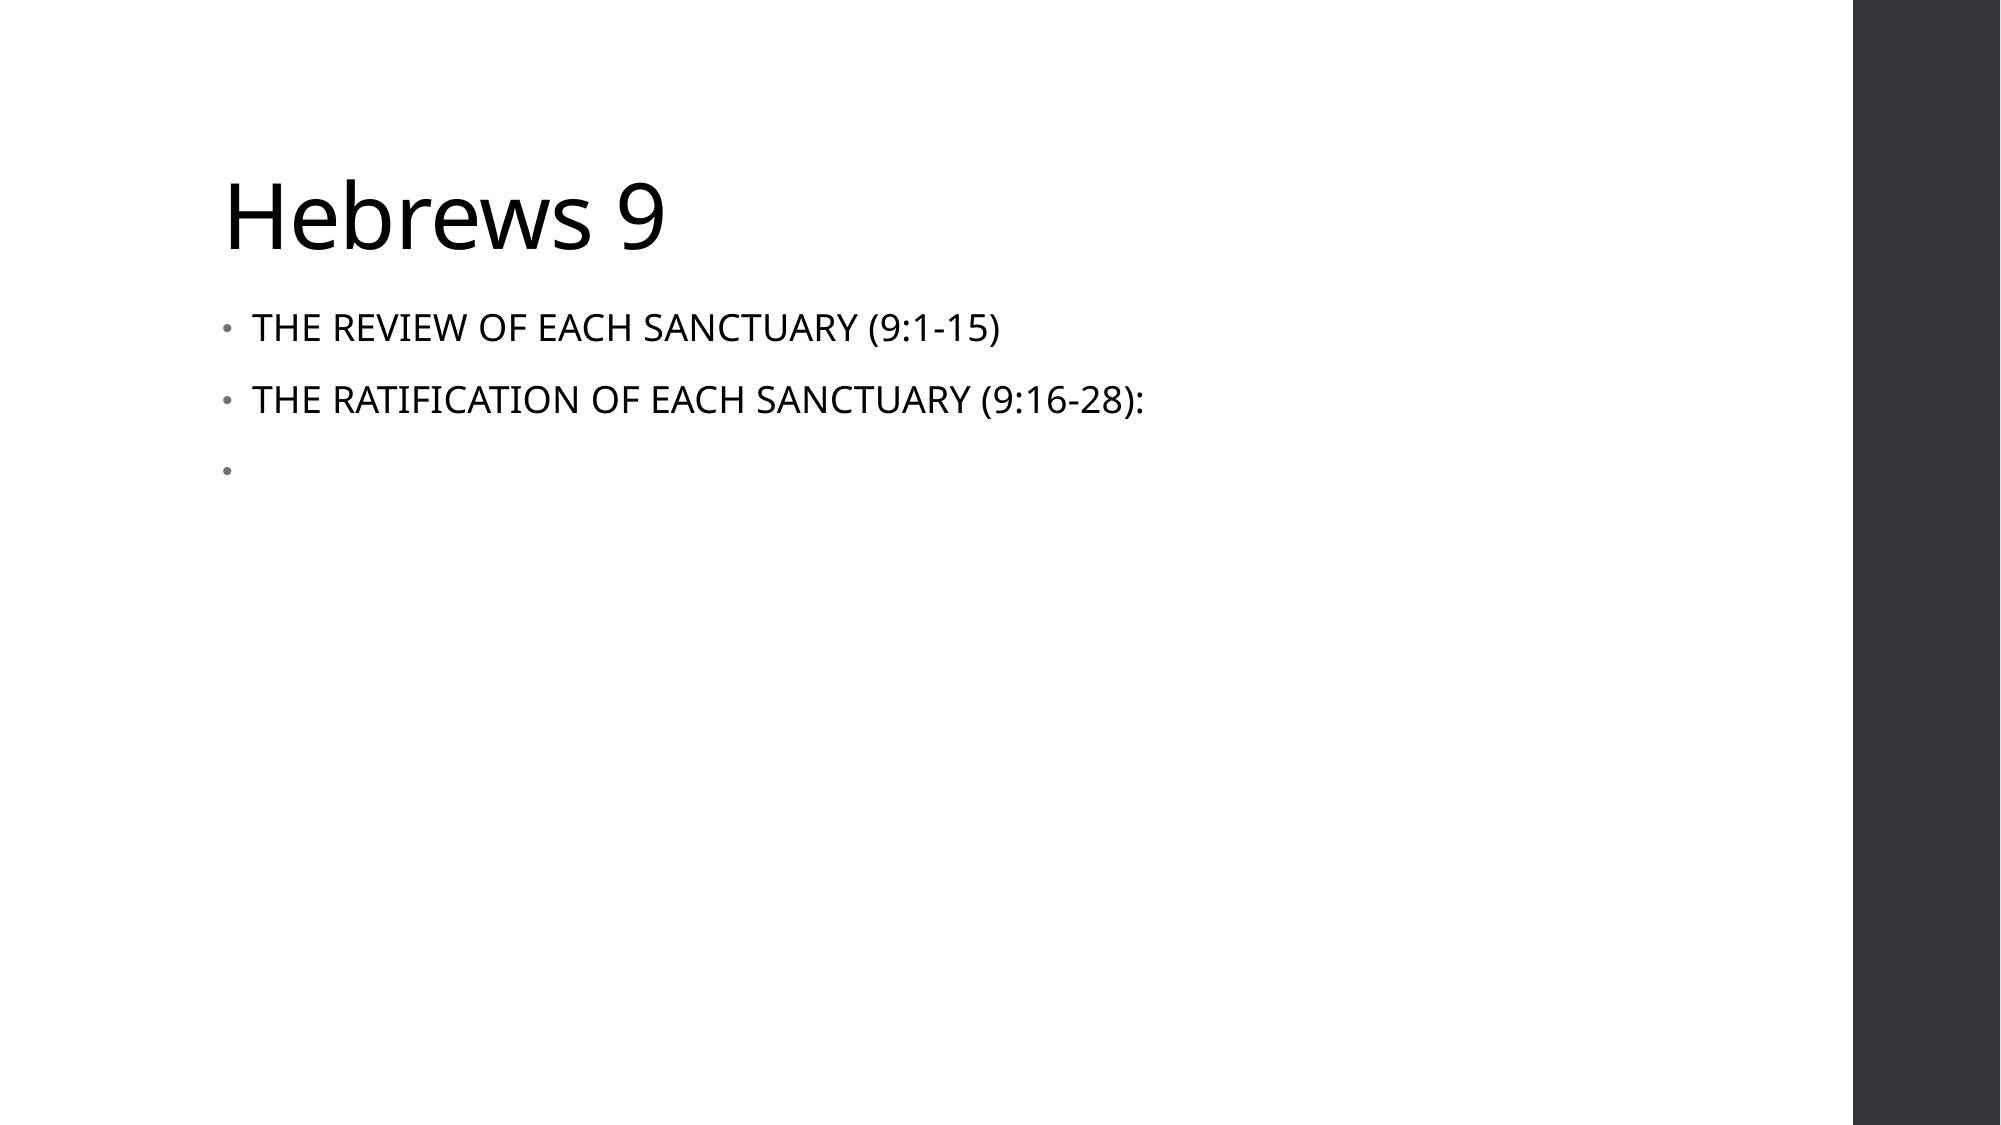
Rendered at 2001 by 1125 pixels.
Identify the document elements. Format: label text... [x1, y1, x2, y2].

title Hebrews 9 [206, 60, 1797, 278]
list THE REVIEW OF EACH SANCTUARY (9:1-15) THE RATIFICATION OF EACH SANCTUARY (9:16-28): [206, 299, 1617, 1014]
